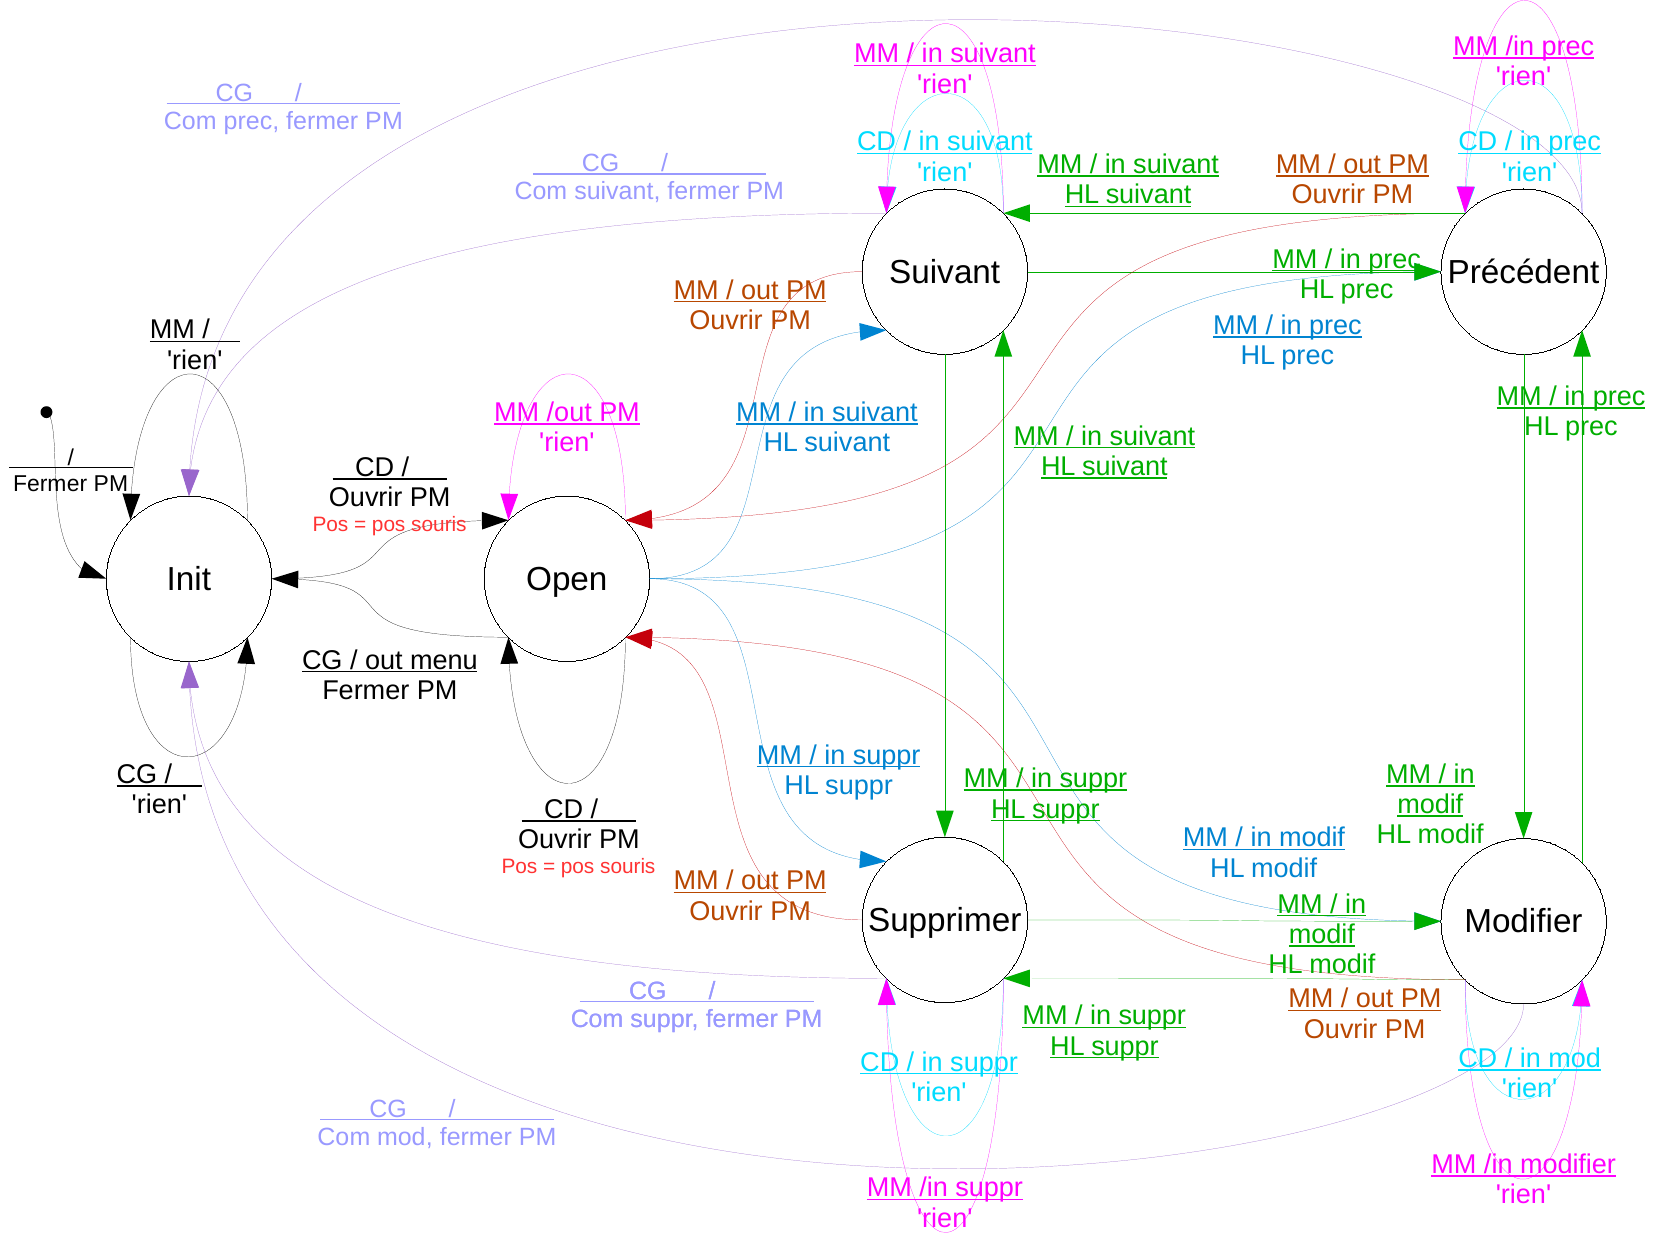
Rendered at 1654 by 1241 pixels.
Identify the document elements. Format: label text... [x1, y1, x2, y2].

text_box Supprimer [862, 838, 1028, 1003]
text_box MM /in prec 'rien' [1405, 23, 1642, 123]
text_box CD / Ouvrir PM Pos = pos souris [283, 444, 497, 544]
text_box CD / in suppr 'rien' [838, 1039, 1040, 1145]
text_box CG / 'rien' [82, 751, 237, 827]
text_box MM / in prec HL prec [1181, 302, 1394, 378]
text_box MM /in modifier 'rien' [1405, 1141, 1642, 1241]
text_box MM / out PM Ouvrir PM [1251, 141, 1453, 236]
text_box MM / in modif HL modif [1157, 814, 1371, 891]
text_box Suivant [862, 225, 1028, 355]
text_box MM / in suivant HL suivant [992, 413, 1217, 519]
text_box MM / in suivant HL suivant [720, 389, 934, 466]
text_box CD / in suivant 'rien' [826, 118, 1063, 225]
text_box MM / in suivant 'rien' [826, 31, 1063, 118]
text_box MM / in suivant HL suivant [1015, 141, 1241, 248]
text_box MM / 'rien' [118, 307, 272, 383]
text_box Open [484, 496, 650, 662]
text_box MM / in suppr HL suppr [992, 992, 1217, 1099]
text_box CG / Com mod, fermer PM [283, 1087, 591, 1193]
text_box Init [106, 496, 272, 662]
text_box CG / out menu Fermer PM [283, 637, 497, 713]
text_box CD / Ouvrir PM Pos = pos souris [472, 786, 686, 886]
text_box MM / out PM Ouvrir PM [1264, 976, 1466, 1075]
text_box MM / in prec HL prec [1240, 236, 1453, 312]
text_box CD / in mod 'rien' [1429, 1035, 1630, 1142]
text_box / Fermer PM [0, 437, 166, 544]
text_box MM / out PM Ouvrir PM [649, 267, 851, 367]
text_box MM / in suppr HL suppr [732, 732, 945, 808]
text_box Précédent [1451, 225, 1607, 355]
text_box MM / in prec HL prec [1464, 373, 1654, 449]
text_box MM / out PM Ouvrir PM [649, 857, 851, 957]
text_box MM / in modif HL modif [1226, 881, 1418, 957]
text_box MM / in suppr HL suppr [933, 755, 1158, 862]
text_box CD / in prec 'rien' [1429, 118, 1630, 225]
text_box MM / in modif HL modif [1334, 751, 1526, 827]
text_box CG / Com suivant, fermer PM [496, 141, 804, 248]
text_box CG / Com suppr, fermer PM [543, 969, 851, 1075]
text_box Modifier [1440, 838, 1607, 1004]
text_box MM /out PM 'rien' [448, 389, 686, 489]
text_box CG / Com prec, fermer PM [129, 71, 438, 178]
text_box MM /in suppr 'rien' [826, 1164, 1063, 1241]
